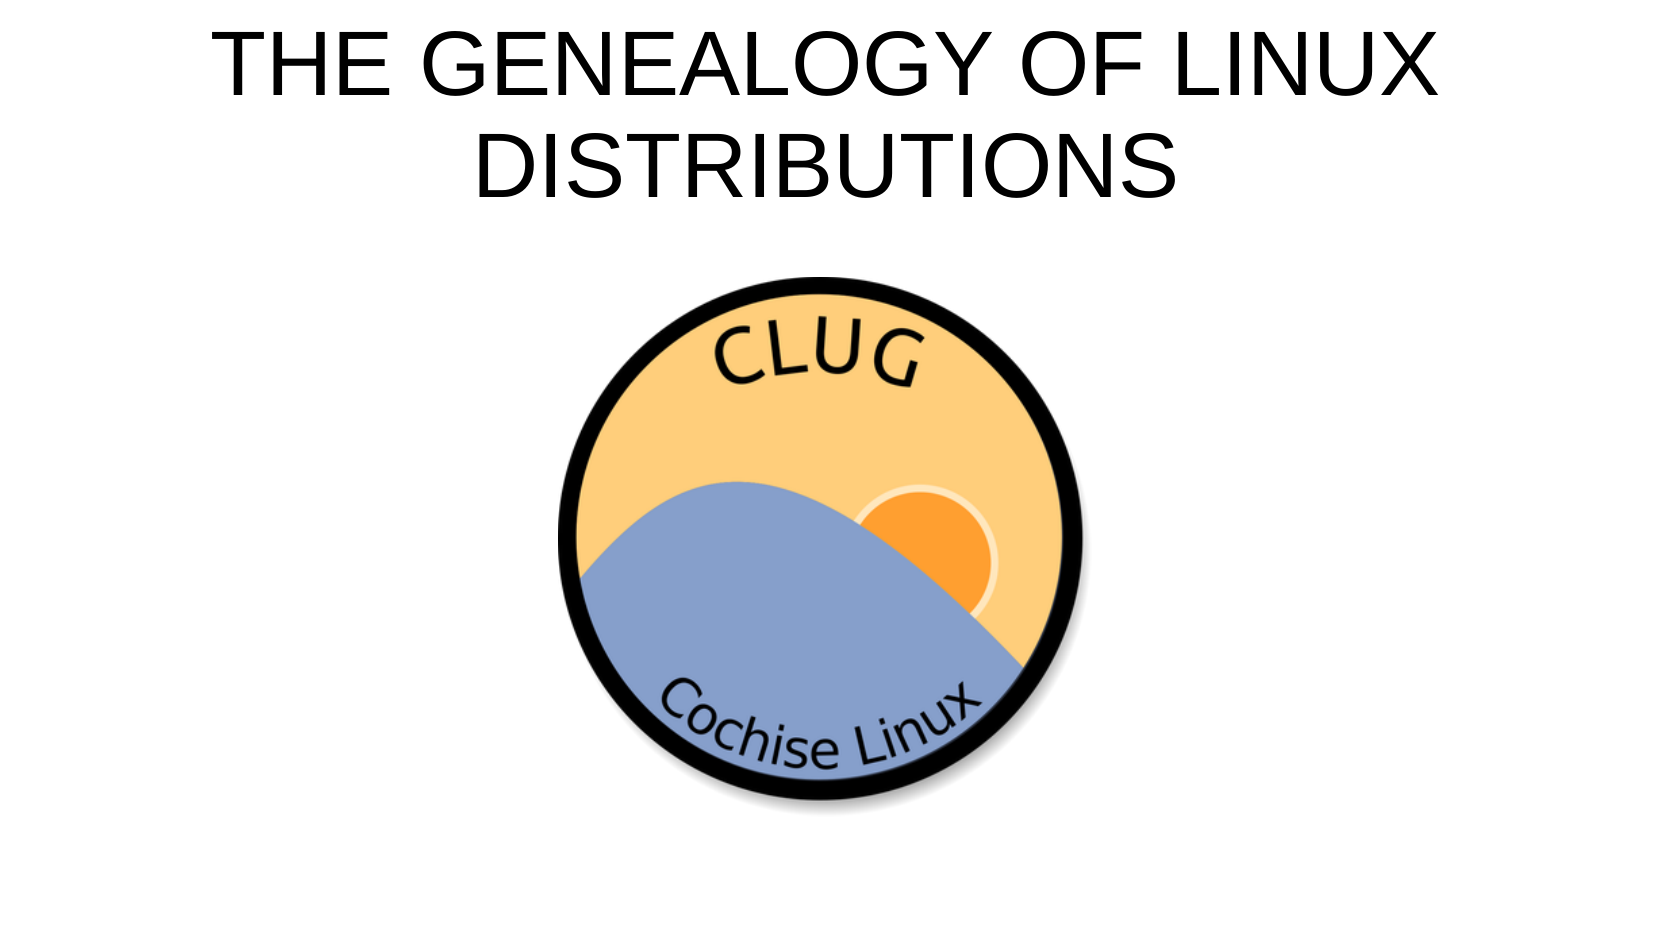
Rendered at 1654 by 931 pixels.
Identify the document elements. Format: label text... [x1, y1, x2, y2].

picture [558, 277, 1092, 817]
title THE GENEALOGY OF LINUX DISTRIBUTIONS [82, 12, 1571, 218]
